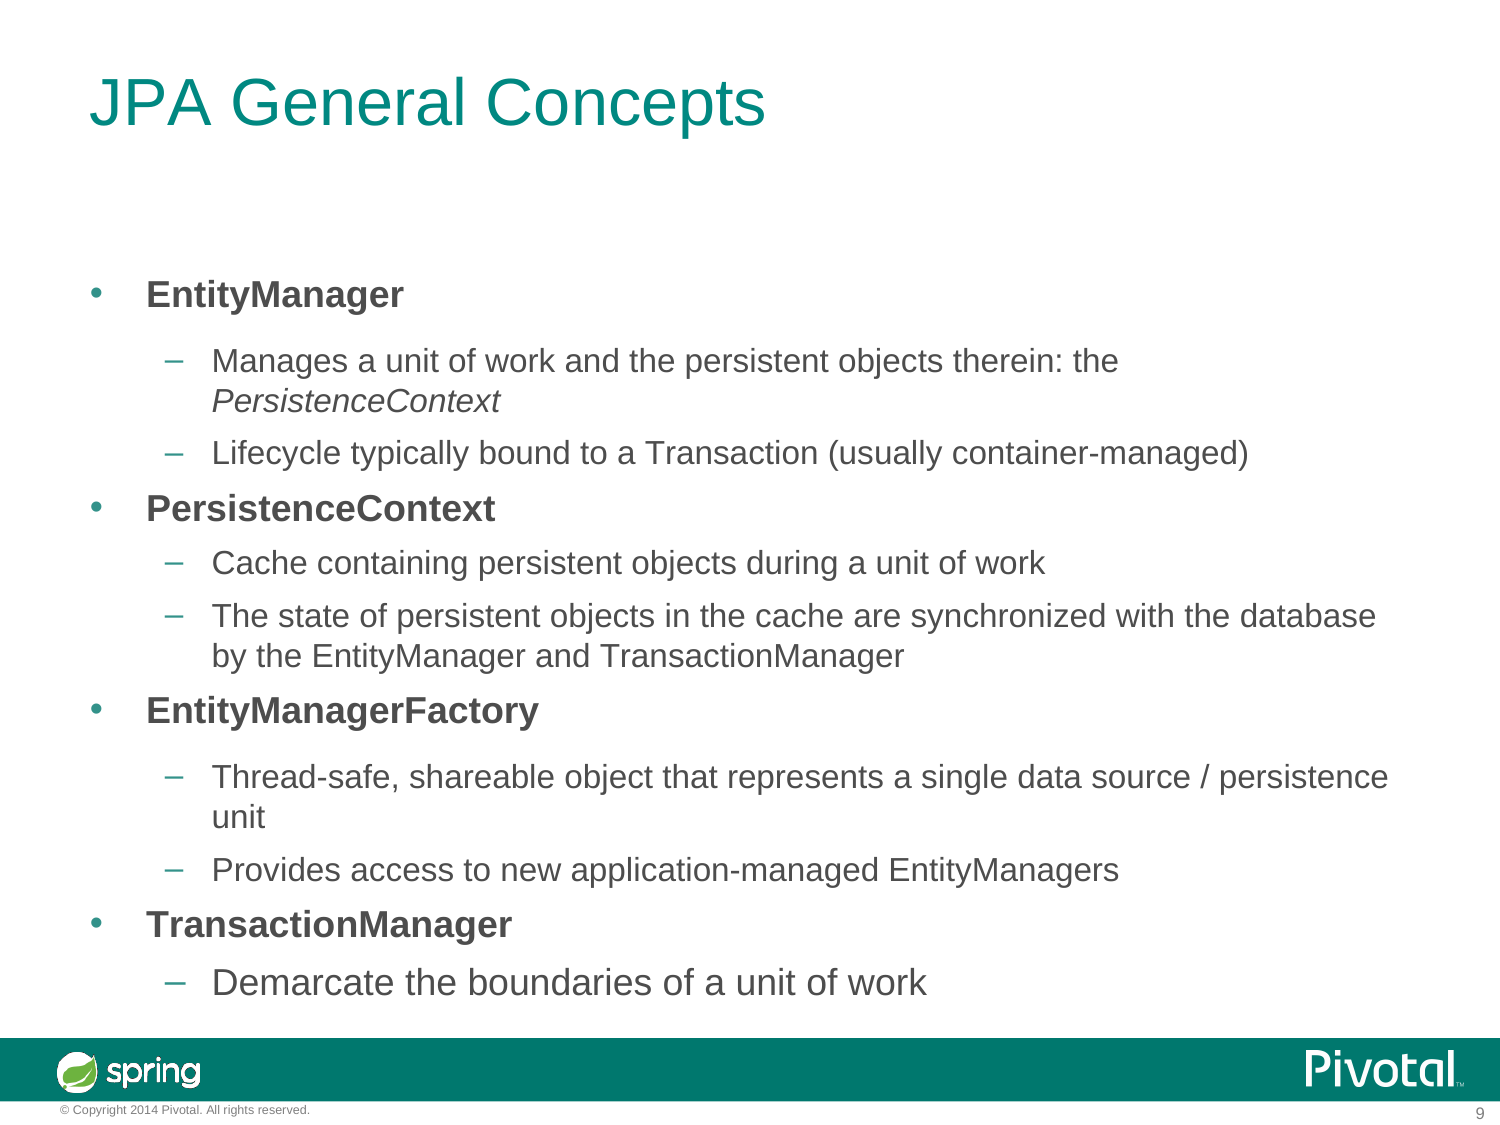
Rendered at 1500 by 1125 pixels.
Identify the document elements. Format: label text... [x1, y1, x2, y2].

picture [32, 1041, 210, 1103]
list EntityManager Manages a unit of work and the persistent objects therein: the PersistenceContext Lifecycle typically bound to a Transaction (usually container-managed) PersistenceContext Cache containing persistent objects during a unit of work The state of persistent objects in the cache are synchronized with the database by the EntityManager and TransactionManager EntityManagerFactory Thread-safe, shareable object that represents a single data source / persistence unit Provides access to new application-managed EntityManagers TransactionManager Demarcate the boundaries of a unit of work [75, 262, 1426, 1083]
title JPA General Concepts [75, 45, 1426, 233]
picture [1306, 1050, 1464, 1087]
